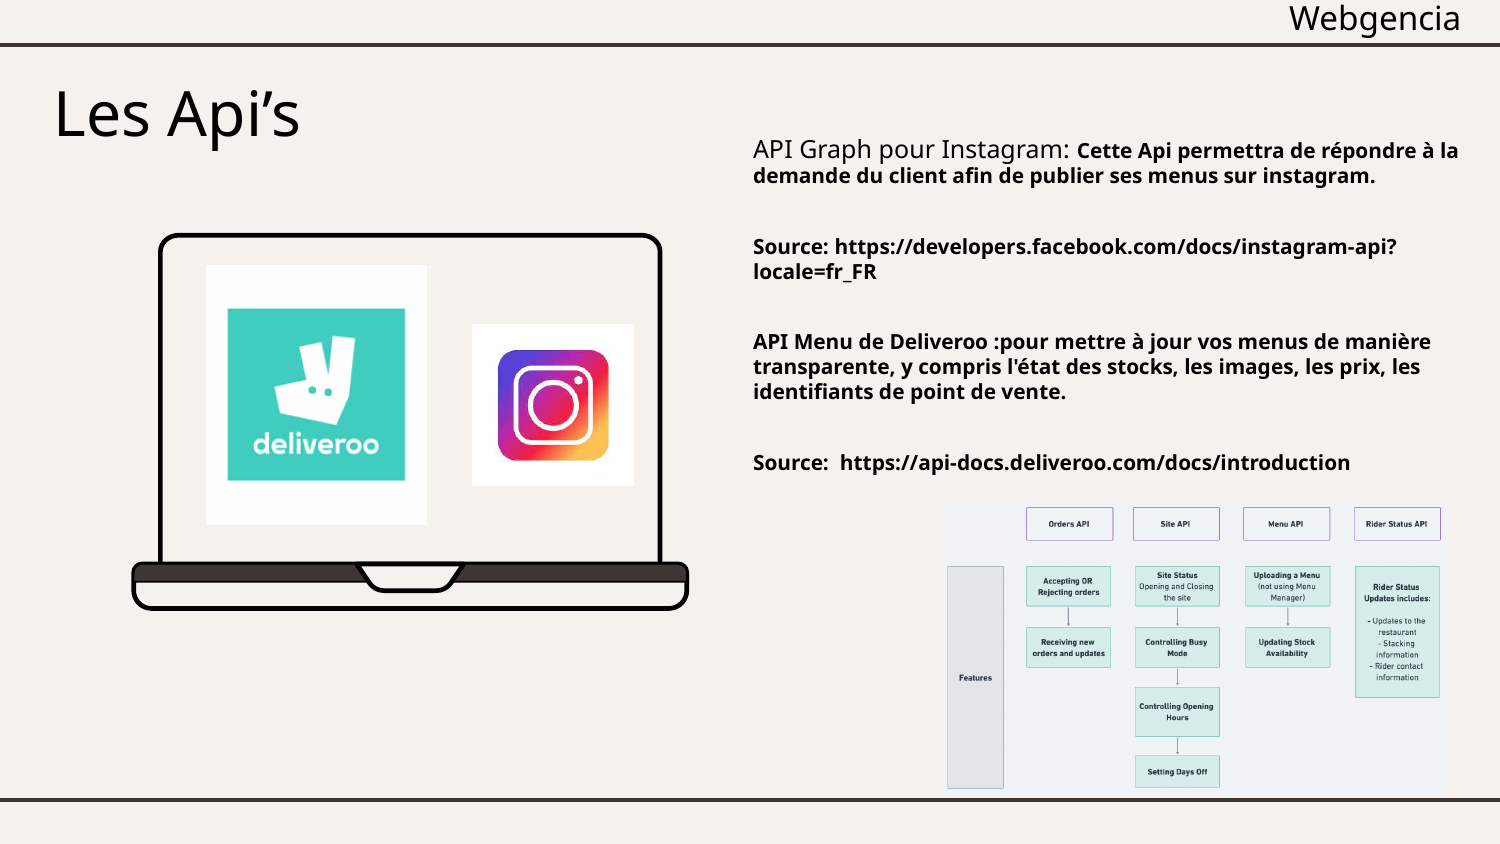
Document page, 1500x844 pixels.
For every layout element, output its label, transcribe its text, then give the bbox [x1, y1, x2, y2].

picture [206, 265, 427, 525]
picture [472, 324, 634, 486]
picture [944, 501, 1447, 795]
text_box Webgencia [1250, 0, 1500, 42]
title Les Api’s [38, 59, 1477, 163]
text_box [133, 563, 687, 591]
text_box API Graph pour Instagram: Cette Api permettra de répondre à la demande du client afin de publier ses menus sur instagram. Source: https://developers.facebook.com/docs/instagram-api?locale=fr_FR API Menu de Deliveroo :pour mettre à jour vos menus de manière transparente, y compris l'état des stocks, les images, les prix, les identifiants de point de vente. Source: https://api-docs.deliveroo.com/docs/introduction [738, 118, 1477, 650]
